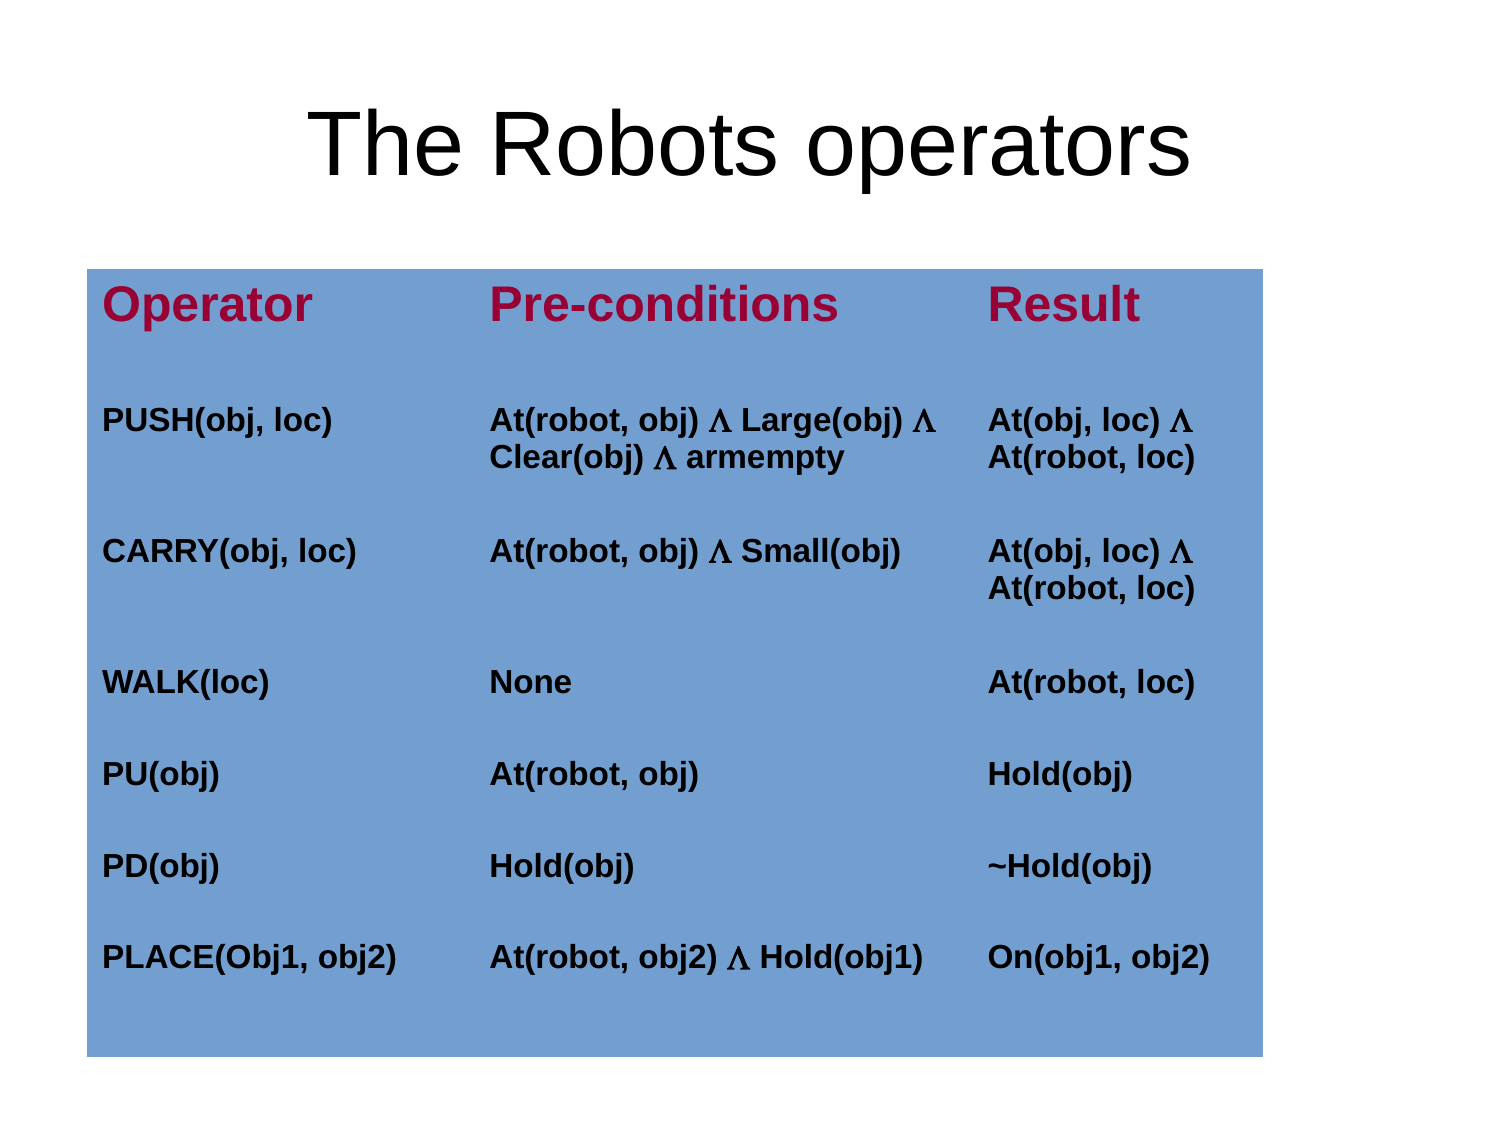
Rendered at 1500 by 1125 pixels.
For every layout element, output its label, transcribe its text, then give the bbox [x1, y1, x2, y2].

table_cell At(robot, loc) [973, 656, 1263, 748]
table_cell WALK(loc) [87, 656, 475, 748]
table_cell ~Hold(obj) [973, 840, 1263, 932]
table_cell At(robot, obj)  Large(obj)  Clear(obj)  armempty [475, 394, 973, 525]
table_header Operator [87, 269, 475, 394]
table_cell At(robot, obj2)  Hold(obj1) [475, 932, 973, 1057]
table_cell Hold(obj) [973, 748, 1263, 840]
table_cell At(robot, obj) [475, 748, 973, 840]
table_cell PU(obj) [87, 748, 475, 840]
table_cell CARRY(obj, loc) [87, 525, 475, 656]
table_cell At(obj, loc)  At(robot, loc) [973, 525, 1263, 656]
table_cell PUSH(obj, loc) [87, 394, 475, 525]
table_cell None [475, 656, 973, 748]
table_cell PD(obj) [87, 840, 475, 932]
table_cell On(obj1, obj2) [973, 932, 1263, 1057]
table_cell Hold(obj) [475, 840, 973, 932]
table_cell At(robot, obj)  Small(obj) [475, 525, 973, 656]
table_cell PLACE(Obj1, obj2) [87, 932, 475, 1057]
table_cell At(obj, loc)  At(robot, loc) [973, 394, 1263, 525]
table_header Result [973, 269, 1263, 394]
text_box The Robots operators [75, 44, 1425, 233]
table_header Pre-conditions [475, 269, 973, 394]
